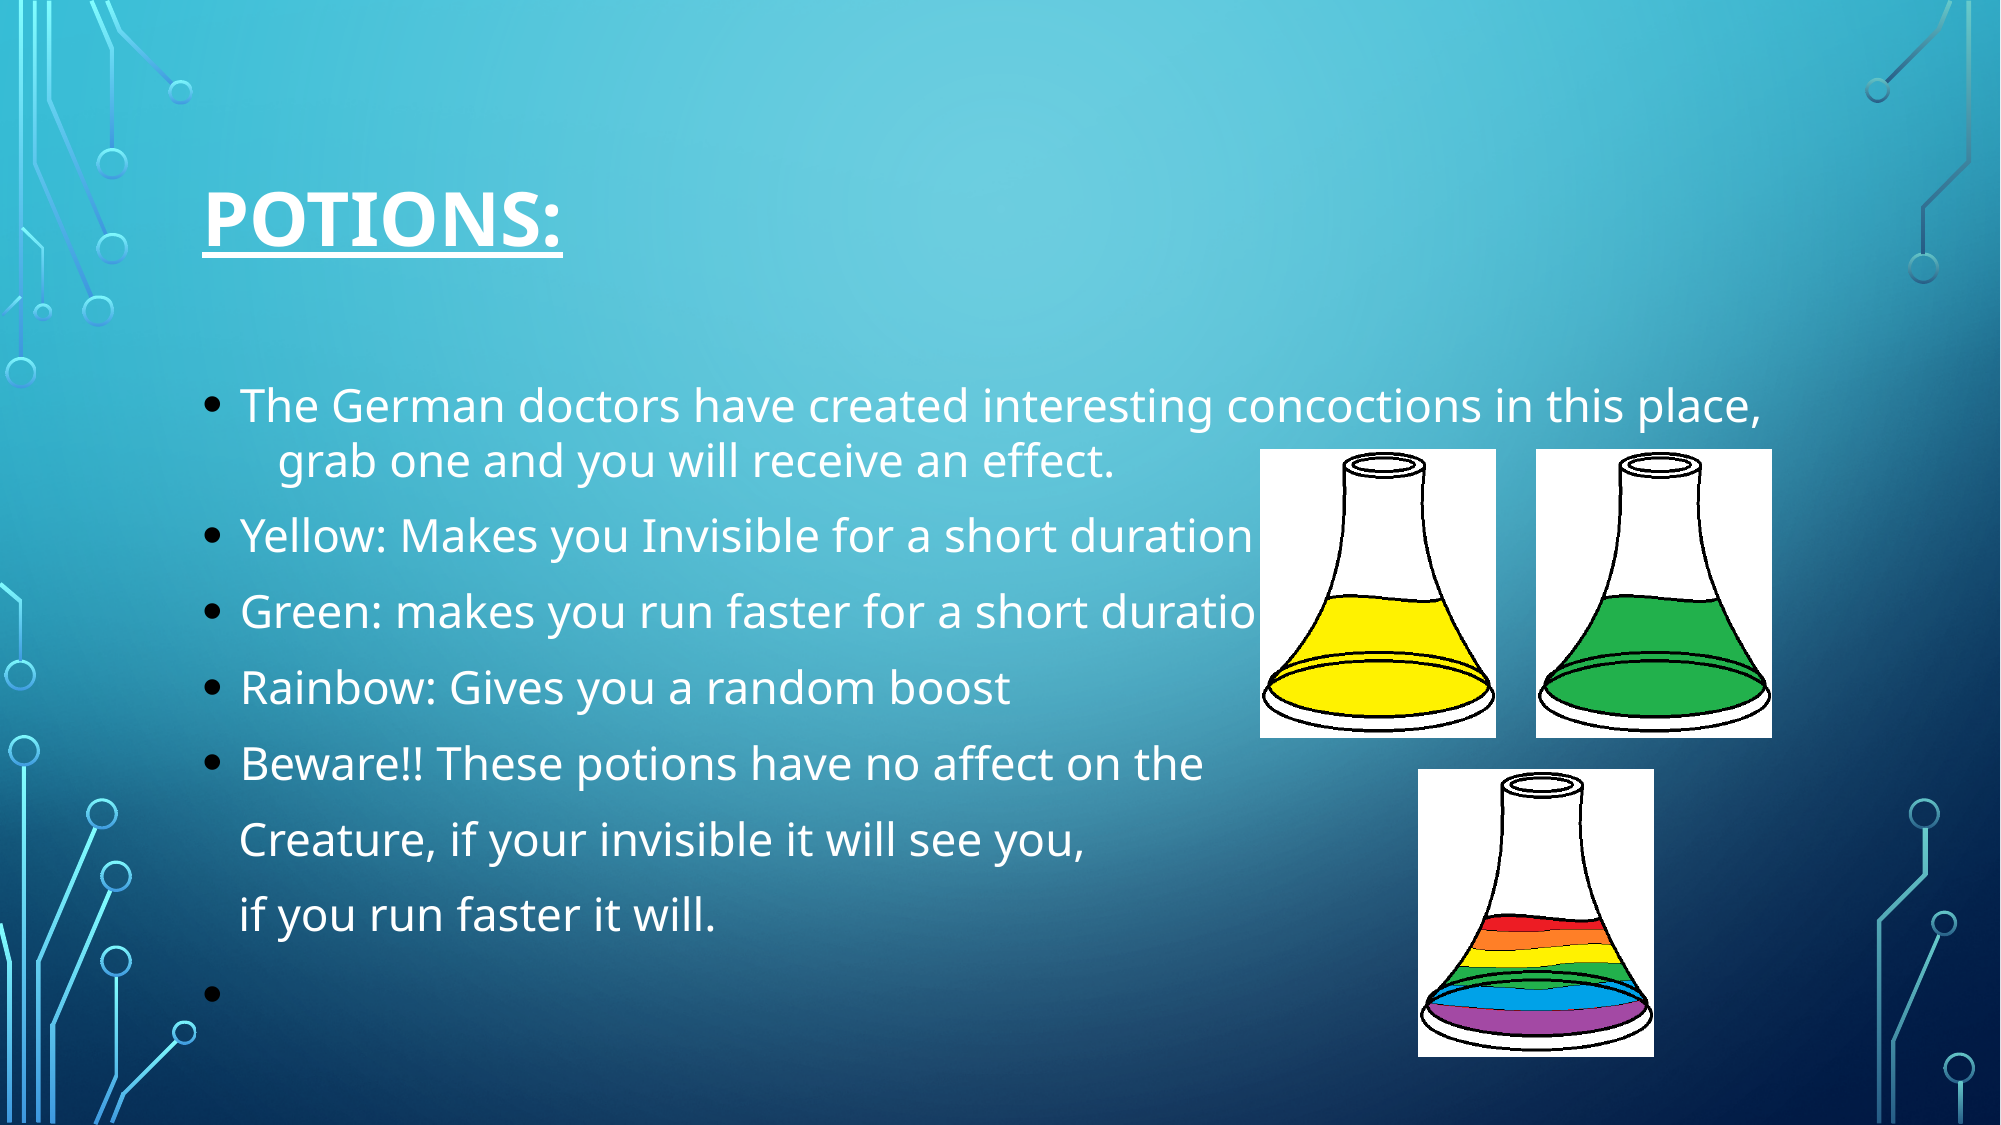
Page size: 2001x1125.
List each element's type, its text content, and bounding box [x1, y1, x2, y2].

title Potions: [187, 101, 1813, 344]
picture [1536, 449, 1772, 738]
picture [1260, 449, 1496, 738]
list The German doctors have created interesting concoctions in this place, grab one and you will receive an effect. Yellow: Makes you Invisible for a short duration Green: makes you run faster for a short duration Rainbow: Gives you a random boost Beware!! These potions have no affect on the Creature, if your invisible it will see you, if you run faster it will. [187, 369, 1813, 951]
picture [1418, 769, 1654, 1057]
